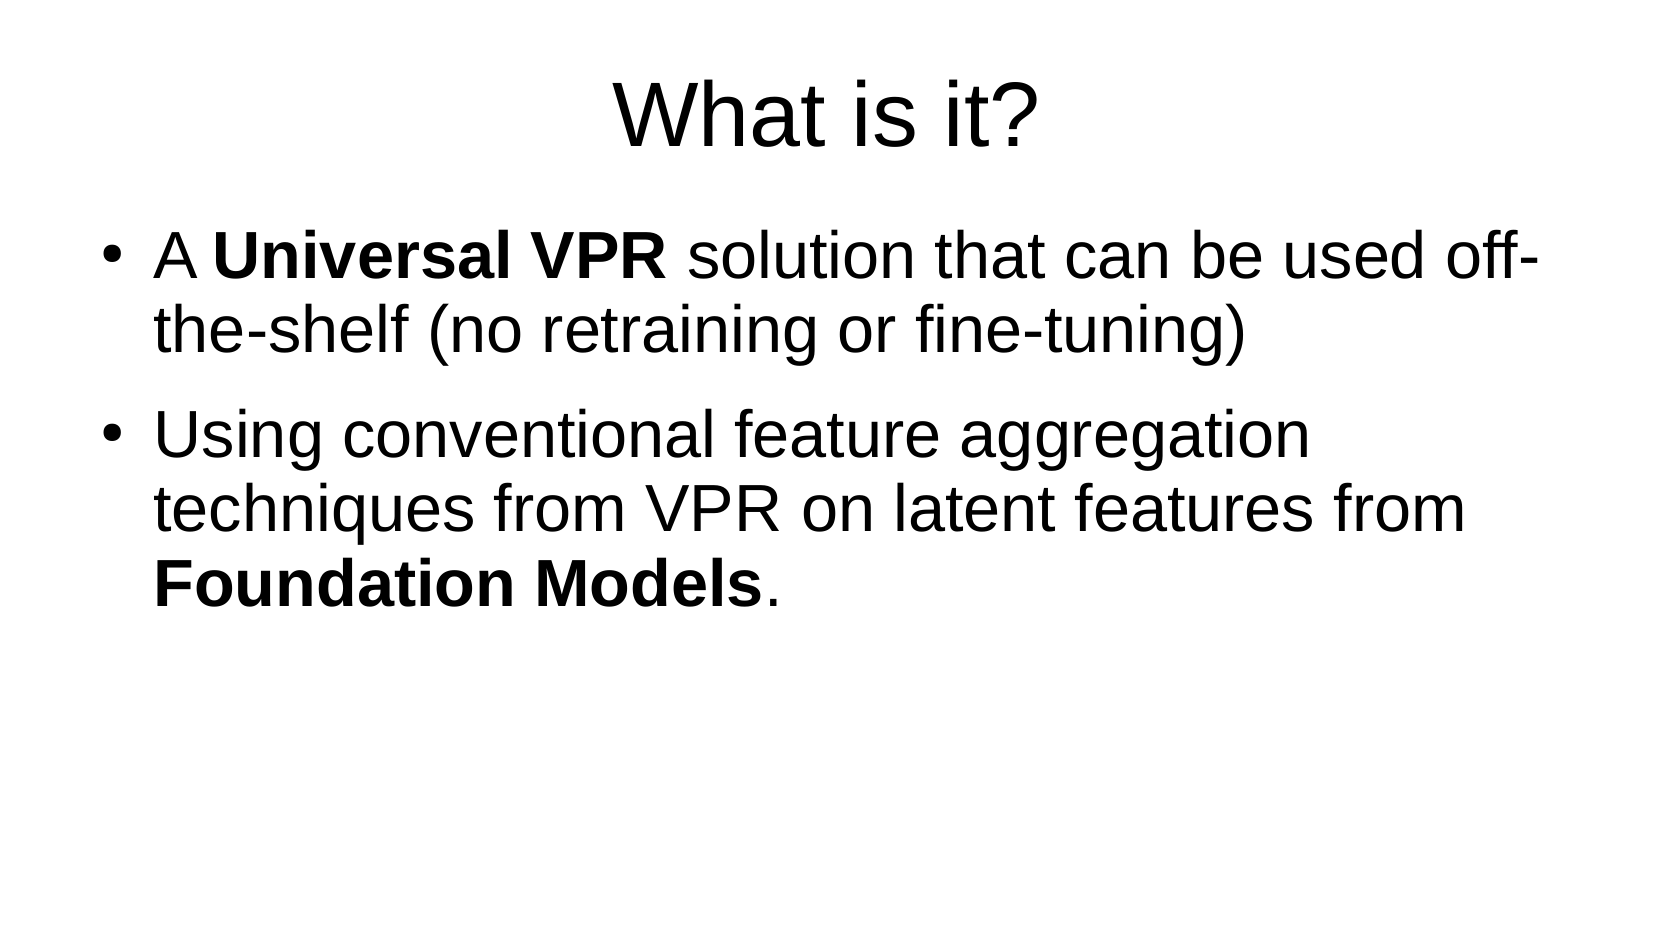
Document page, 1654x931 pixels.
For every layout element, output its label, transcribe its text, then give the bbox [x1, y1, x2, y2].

list A Universal VPR solution that can be used off-the-shelf (no retraining or fine-tuning) Using conventional feature aggregation techniques from VPR on latent features from Foundation Models. [82, 217, 1571, 758]
title What is it? [82, 37, 1571, 193]
